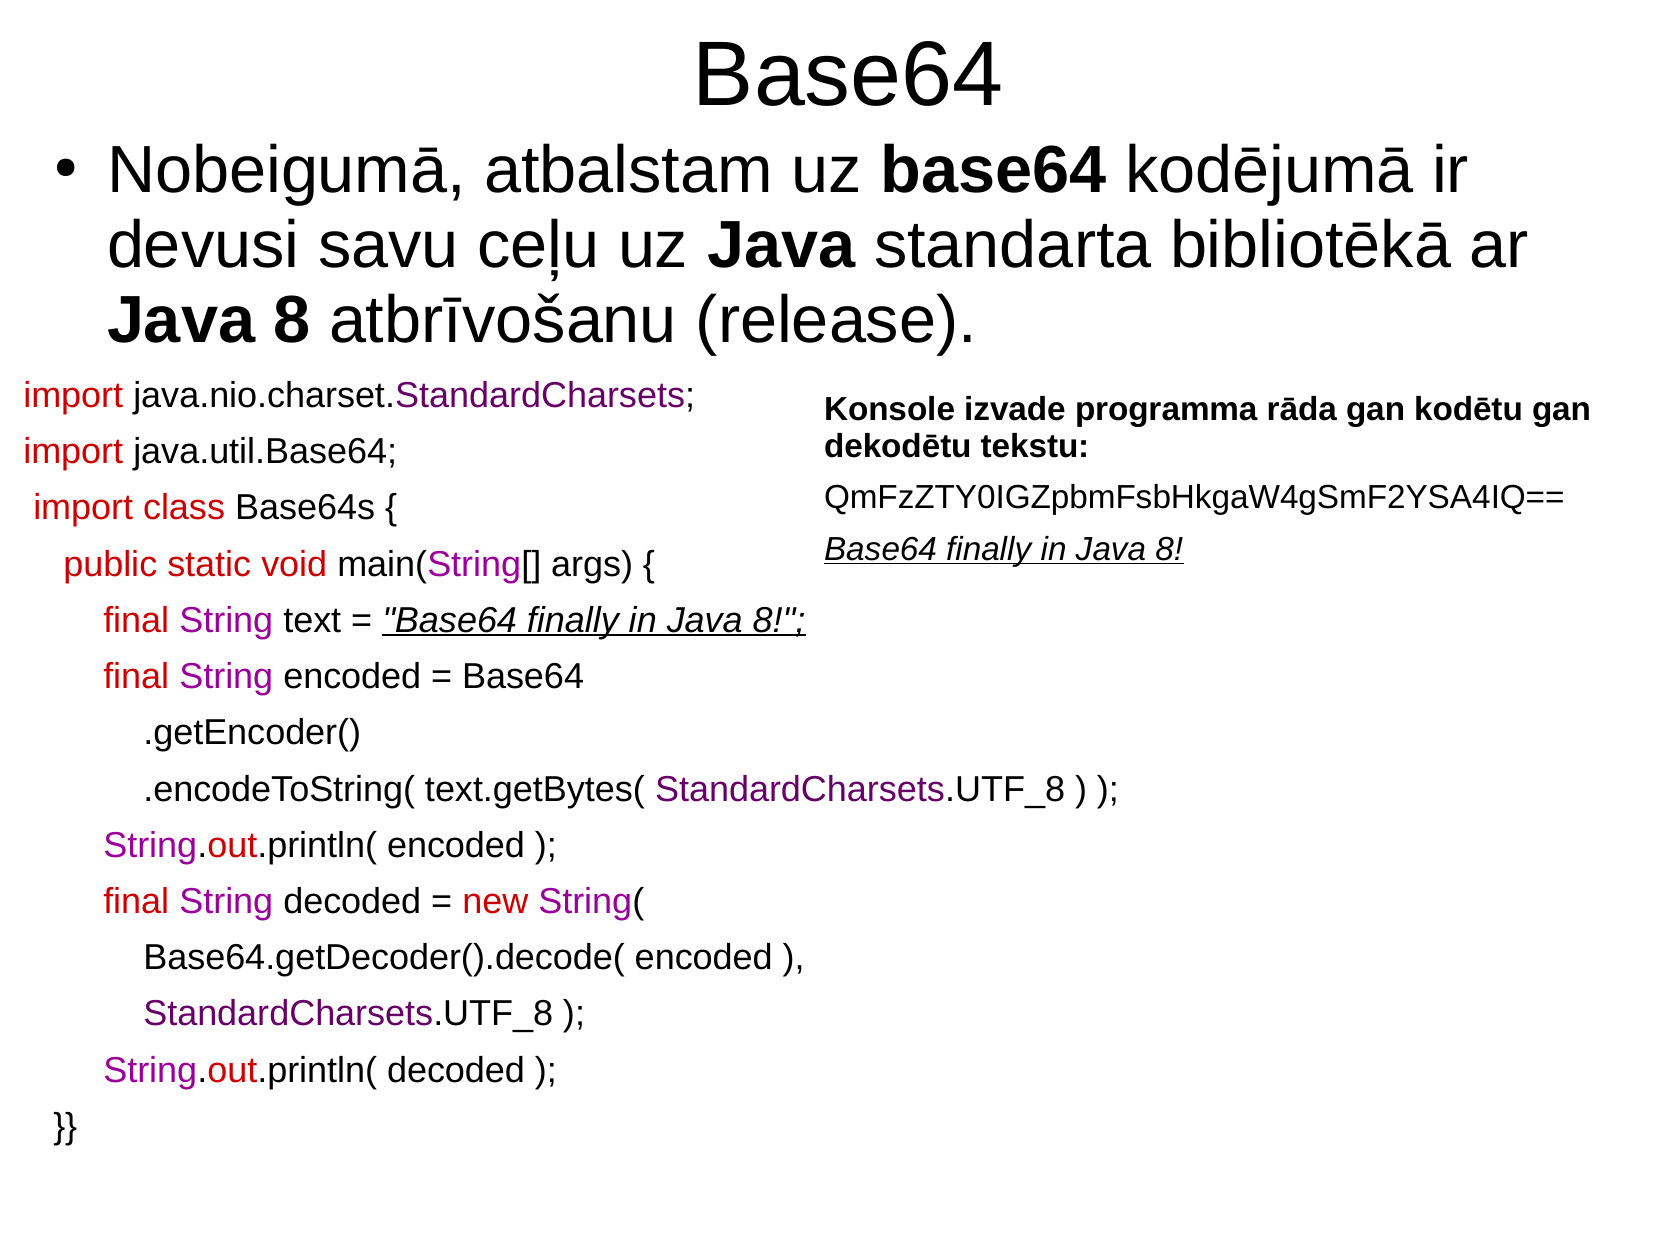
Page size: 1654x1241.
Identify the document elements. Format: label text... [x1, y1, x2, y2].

list import java.nio.charset.StandardCharsets; import java.util.Base64; import class Base64s { public static void main(String[] args) { final String text = "Base64 finally in Java 8!"; final String encoded = Base64 .getEncoder() .encodeToString( text.getBytes( StandardCharsets.UTF_8 ) ); String.out.println( encoded ); final String decoded = new String( Base64.getDecoder().decode( encoded ), StandardCharsets.UTF_8 ); String.out.println( decoded ); }} [0, 375, 1126, 1201]
title Base64 [86, 0, 1576, 132]
list Nobeigumā, atbalstam uz base64 kodējumā ir devusi savu ceļu uz Java standarta bibliotēkā ar Java 8 atbrīvošanu (release). [36, 132, 1627, 390]
list Konsole izvade programma rāda gan kodētu gan dekodētu tekstu: QmFzZTY0IGZpbmFsbHkgaW4gSmF2YSA4IQ== Base64 finally in Java 8! [1126, 390, 1654, 571]
